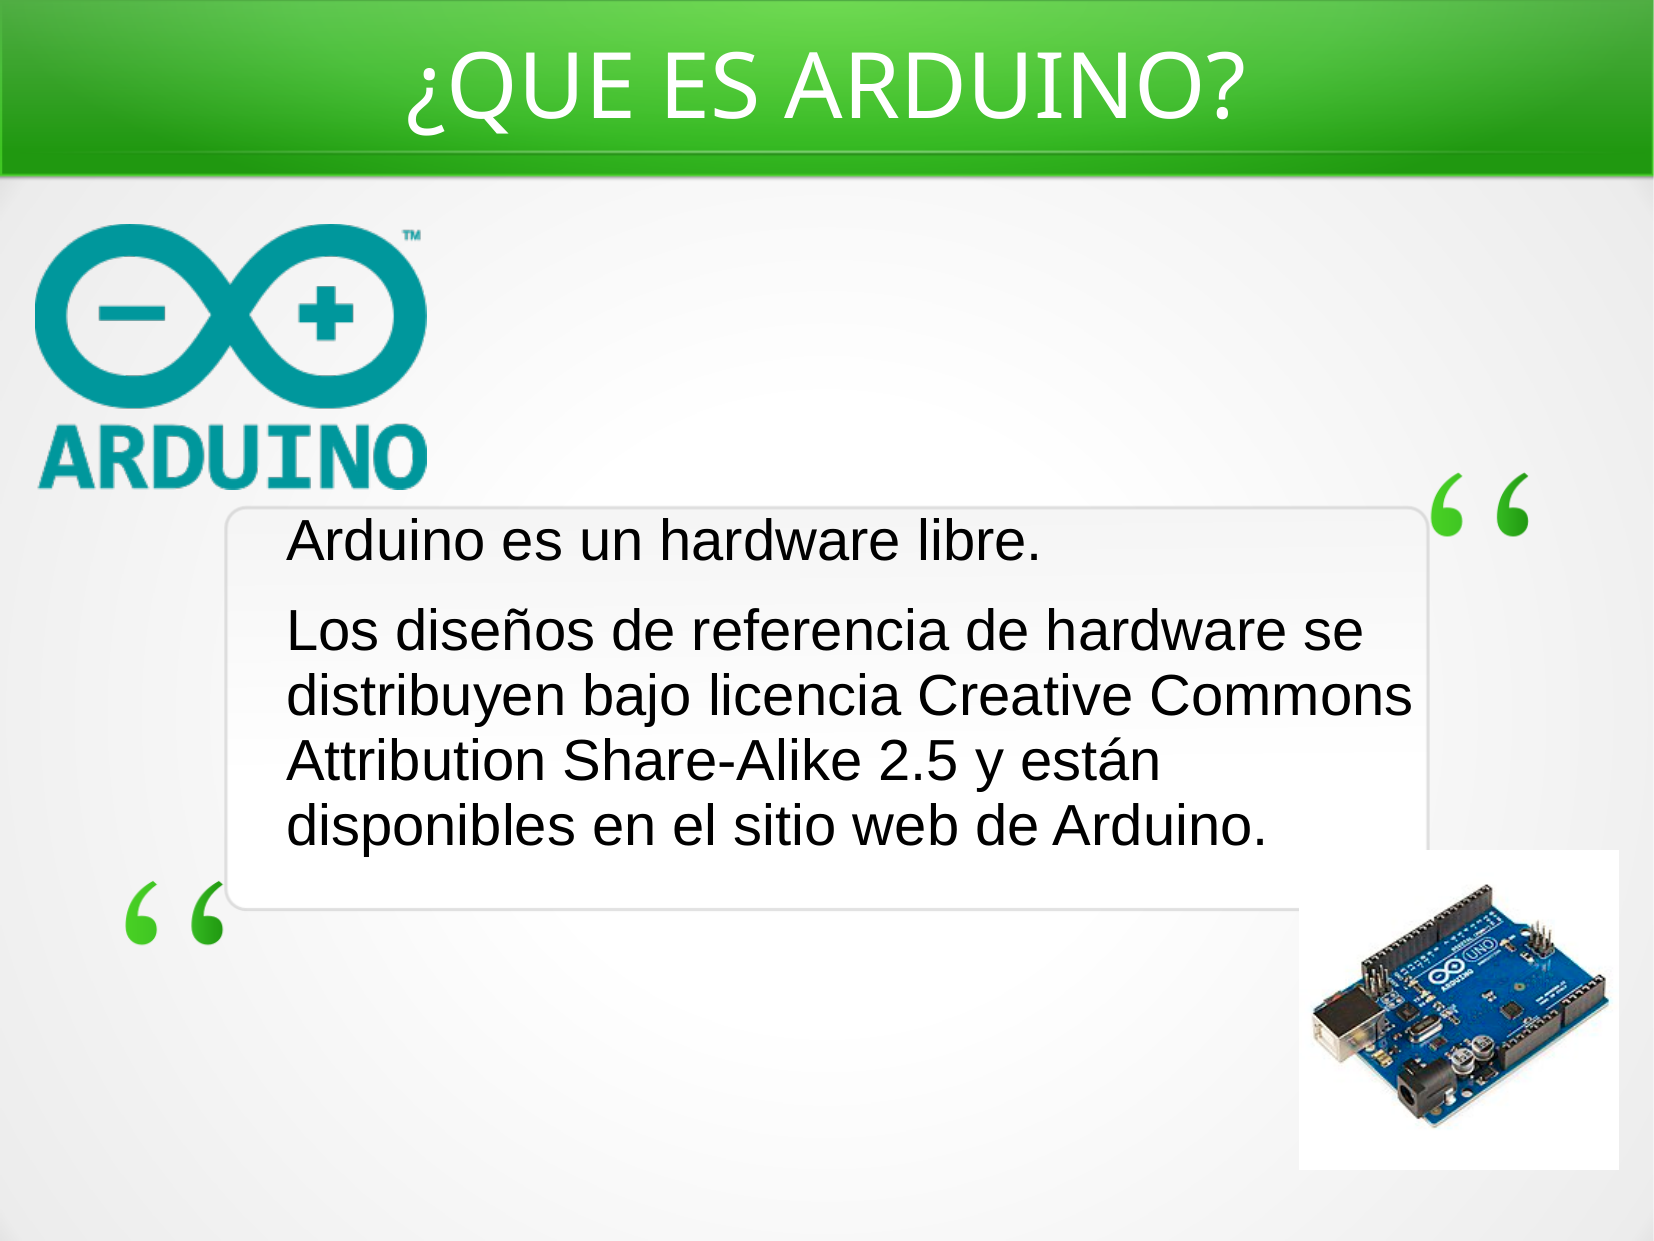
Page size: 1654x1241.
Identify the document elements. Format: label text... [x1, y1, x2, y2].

title ¿QUE ES ARDUINO? [82, 11, 1571, 154]
list Arduino es un hardware libre. Los diseños de referencia de hardware se distribuyen bajo licencia Creative Commons Attribution Share-Alike 2.5 y están disponibles en el sitio web de Arduino. [224, 507, 1430, 910]
picture [0, 0, 1654, 1241]
